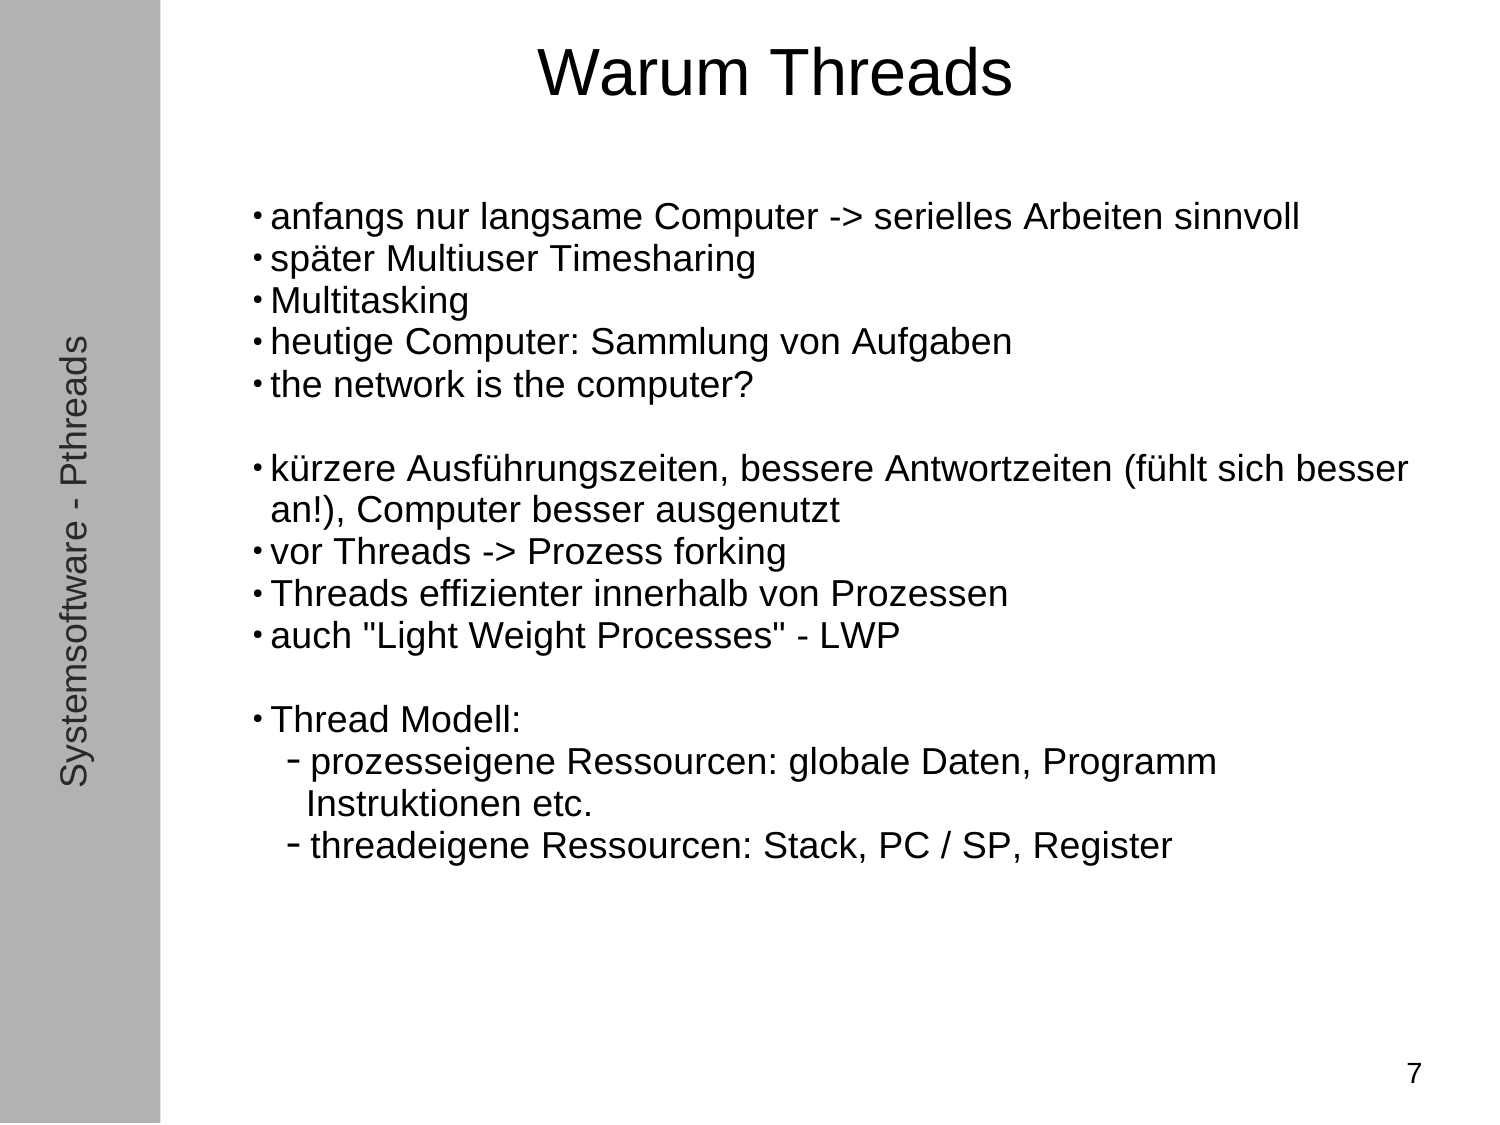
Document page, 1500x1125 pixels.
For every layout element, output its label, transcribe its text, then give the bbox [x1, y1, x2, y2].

text_box [0, 0, 160, 1123]
text_box anfangs nur langsame Computer -> serielles Arbeiten sinnvoll später Multiuser Timesharing Multitasking heutige Computer: Sammlung von Aufgaben the network is the computer? kürzere Ausführungszeiten, bessere Antwortzeiten (fühlt sich besser an!), Computer besser ausgenutzt vor Threads -> Prozess forking Threads effizienter innerhalb von Prozessen auch "Light Weight Processes" - LWP Thread Modell: prozesseigene Ressourcen: globale Daten, Programm Instruktionen etc. threadeigene Ressourcen: Stack, PC / SP, Register [237, 187, 1448, 987]
text_box <number> [1406, 1057, 1500, 1106]
text_box Systemsoftware - Pthreads [47, 1, 121, 1124]
text_box Warum Threads [494, 27, 1057, 123]
